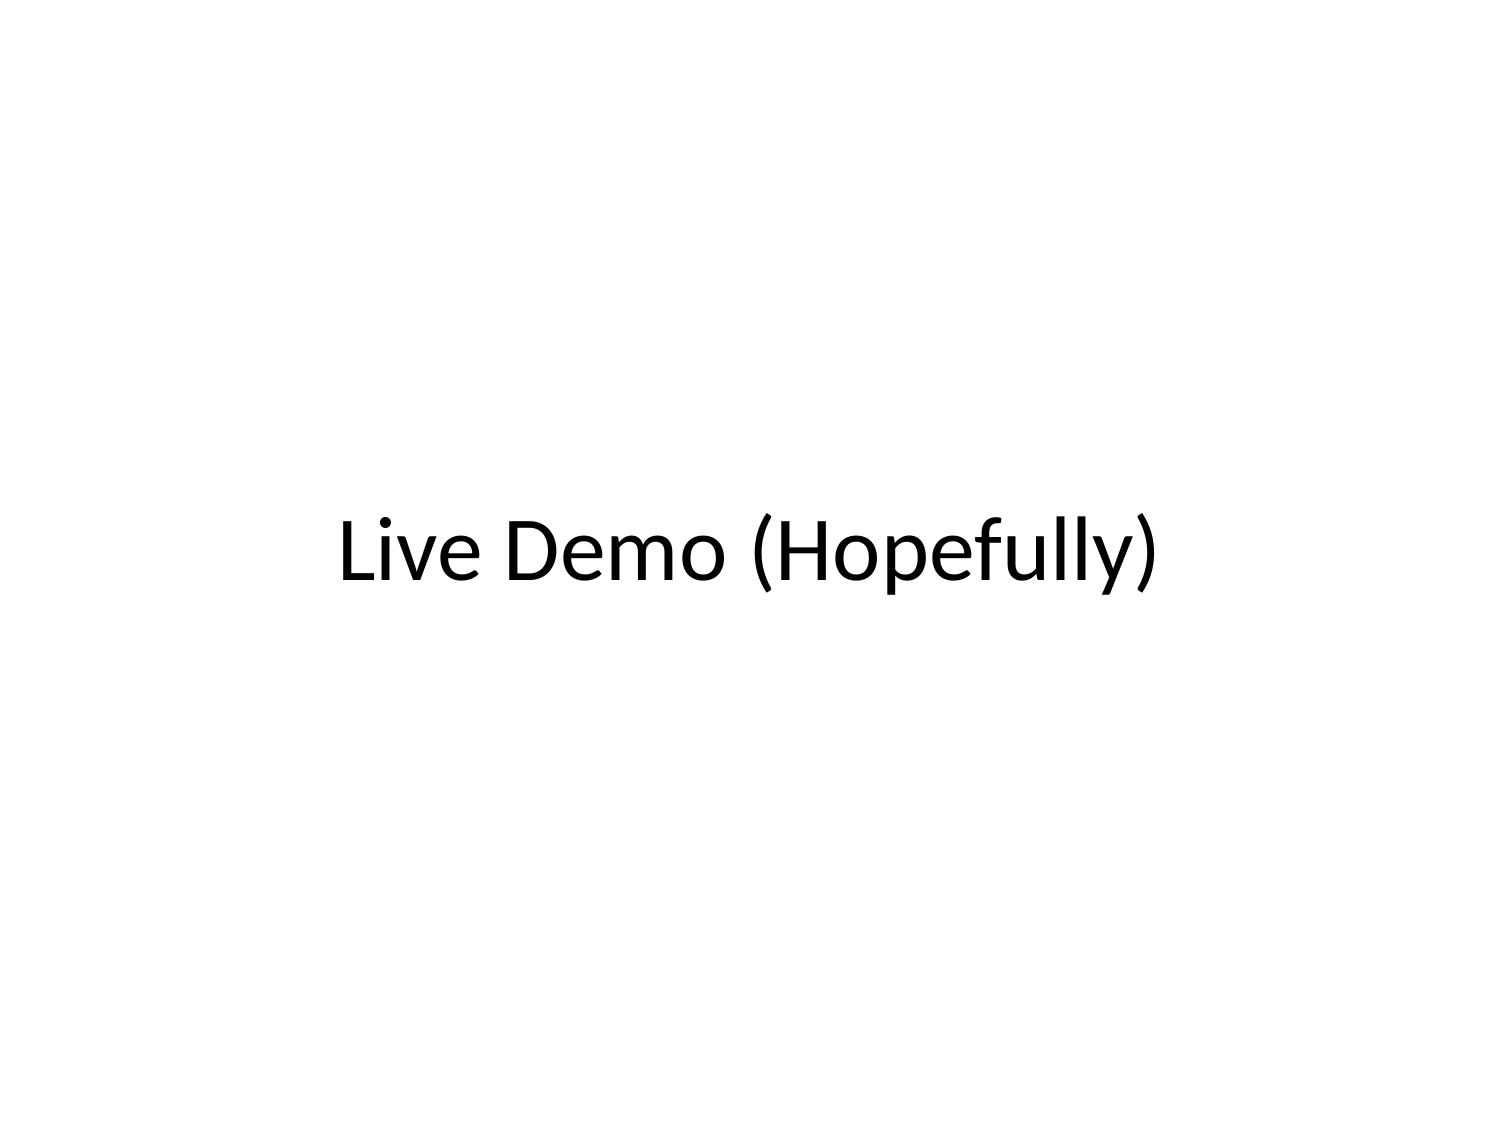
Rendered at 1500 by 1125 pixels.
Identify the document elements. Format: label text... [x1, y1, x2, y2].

title Live Demo (Hopefully) [75, 450, 1426, 638]
